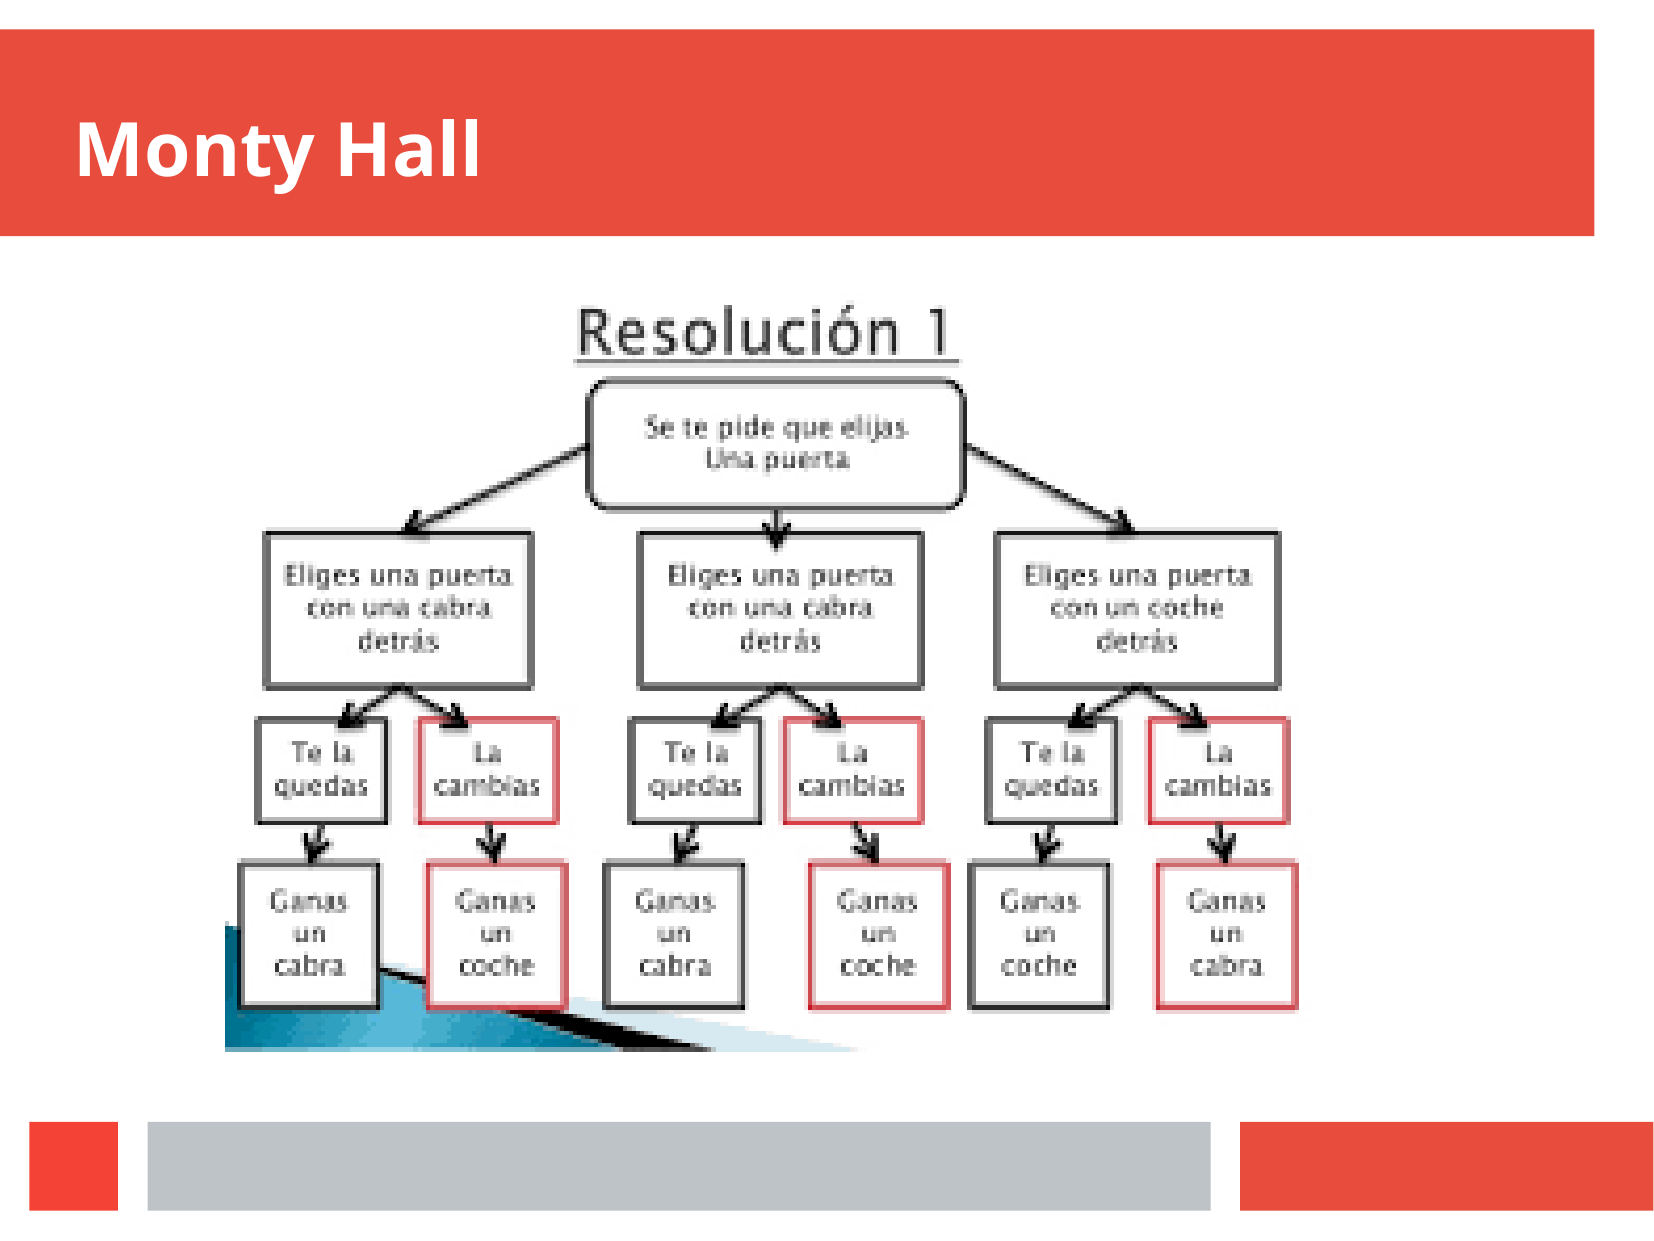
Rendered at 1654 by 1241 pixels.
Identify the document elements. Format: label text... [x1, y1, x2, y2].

picture [225, 238, 1312, 1052]
title Monty Hall [59, 59, 1595, 207]
